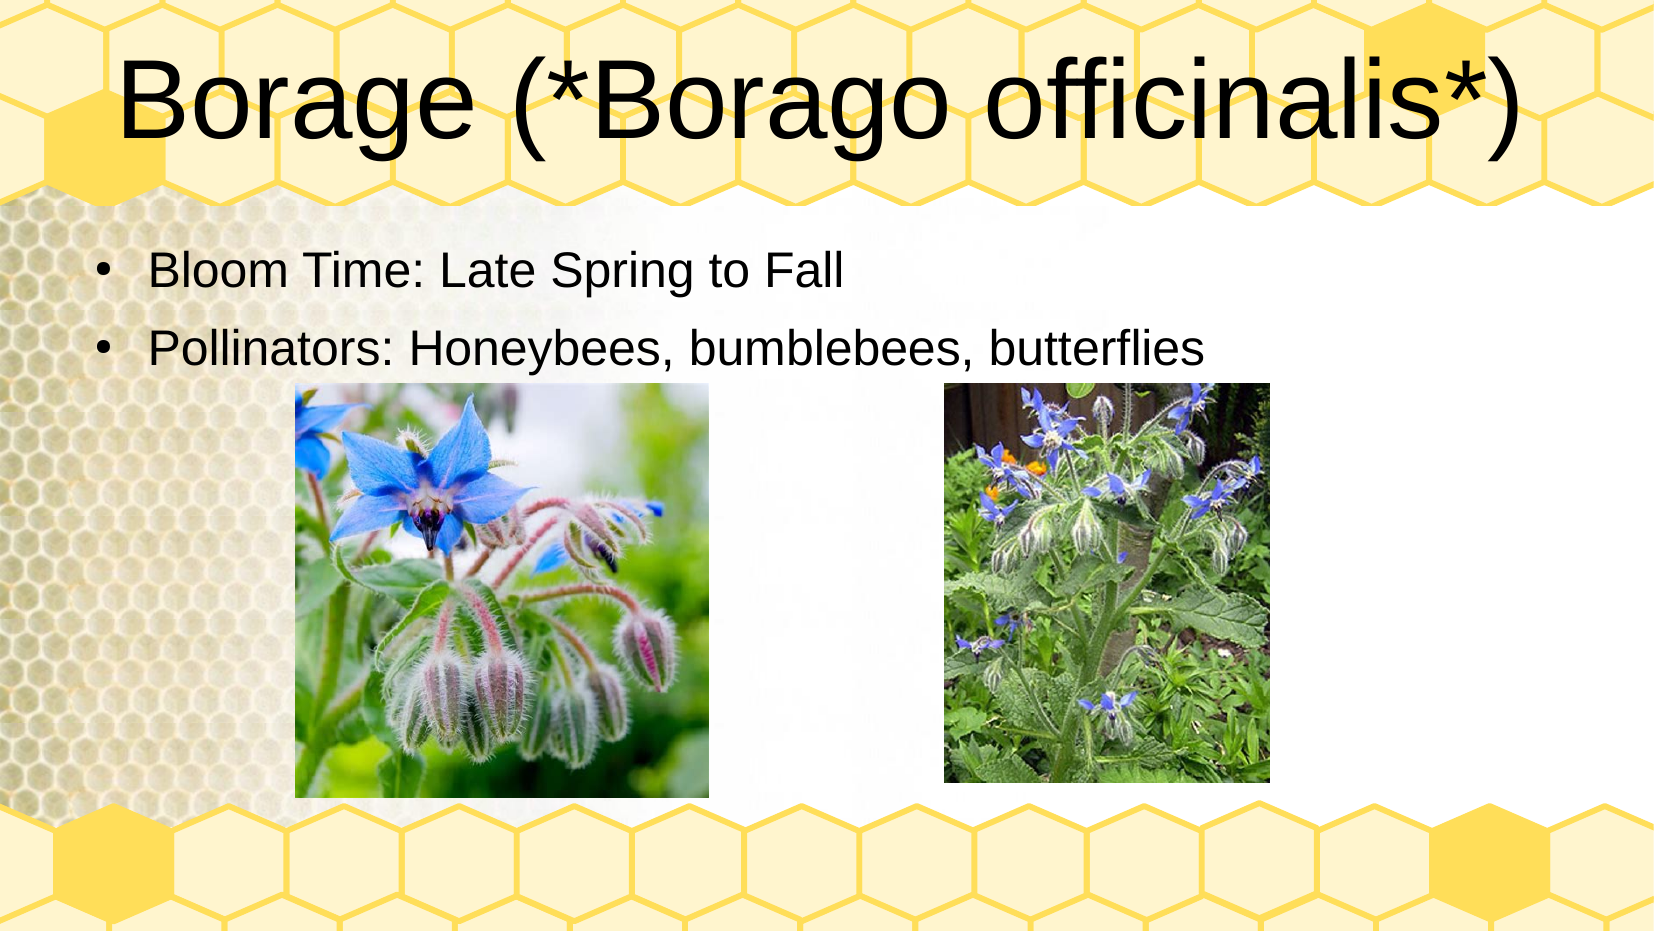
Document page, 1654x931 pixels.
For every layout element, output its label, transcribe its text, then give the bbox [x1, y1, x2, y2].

picture [0, 186, 1654, 827]
title Borage (*Borago officinalis*) [76, 0, 1565, 200]
list Bloom Time: Late Spring to Fall Pollinators: Honeybees, bumblebees, butterflies [76, 242, 1565, 384]
